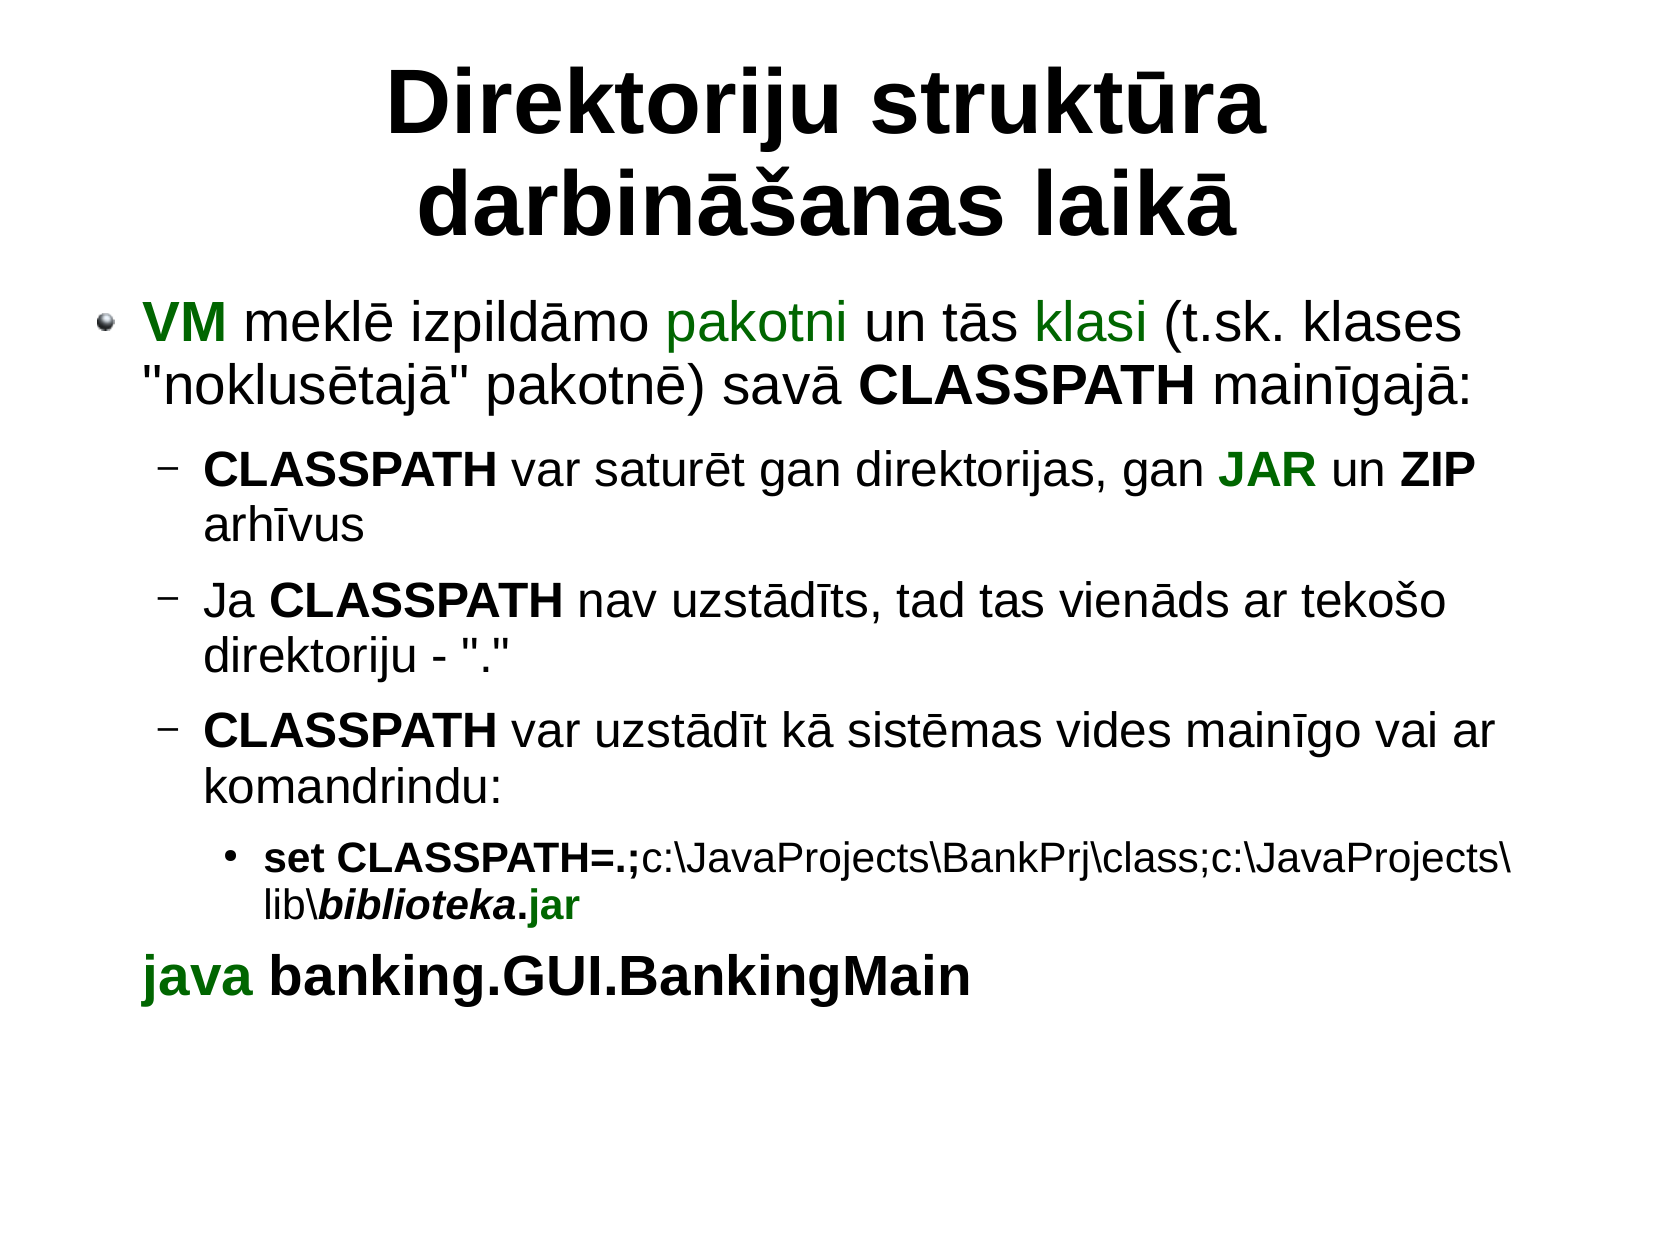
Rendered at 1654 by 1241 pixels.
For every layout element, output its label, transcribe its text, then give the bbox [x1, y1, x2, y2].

list VM meklē izpildāmo pakotni un tās klasi (t.sk. klases "noklusētajā" pakotnē) savā CLASSPATH mainīgajā: CLASSPATH var saturēt gan direktorijas, gan JAR un ZIP arhīvus Ja CLASSPATH nav uzstādīts, tad tas vienāds ar tekošo direktoriju - "." CLASSPATH var uzstādīt kā sistēmas vides mainīgo vai ar komandrindu: set CLASSPATH=.;c:\JavaProjects\BankPrj\class;c:\JavaProjects\lib\biblioteka.jar java banking.GUI.BankingMain [82, 290, 1538, 1010]
title Direktoriju struktūra darbināšanas laikā [82, 49, 1571, 257]
